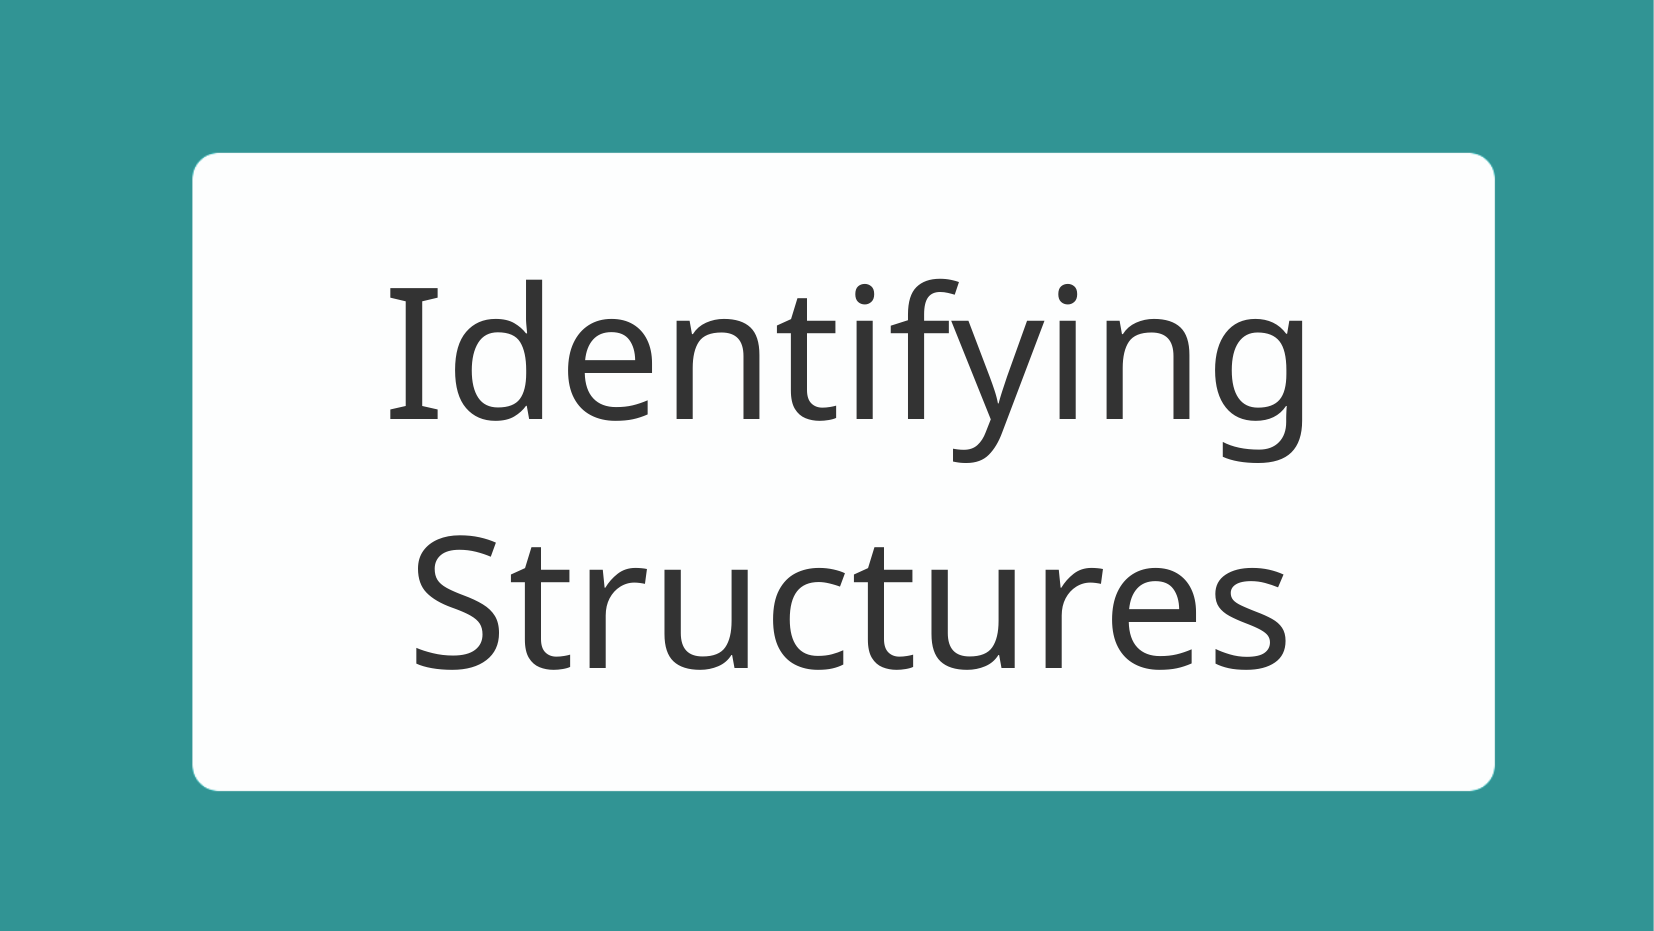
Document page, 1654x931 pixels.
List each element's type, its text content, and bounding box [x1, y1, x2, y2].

title Identifying Structures [226, 172, 1477, 773]
picture [0, 0, 1654, 931]
